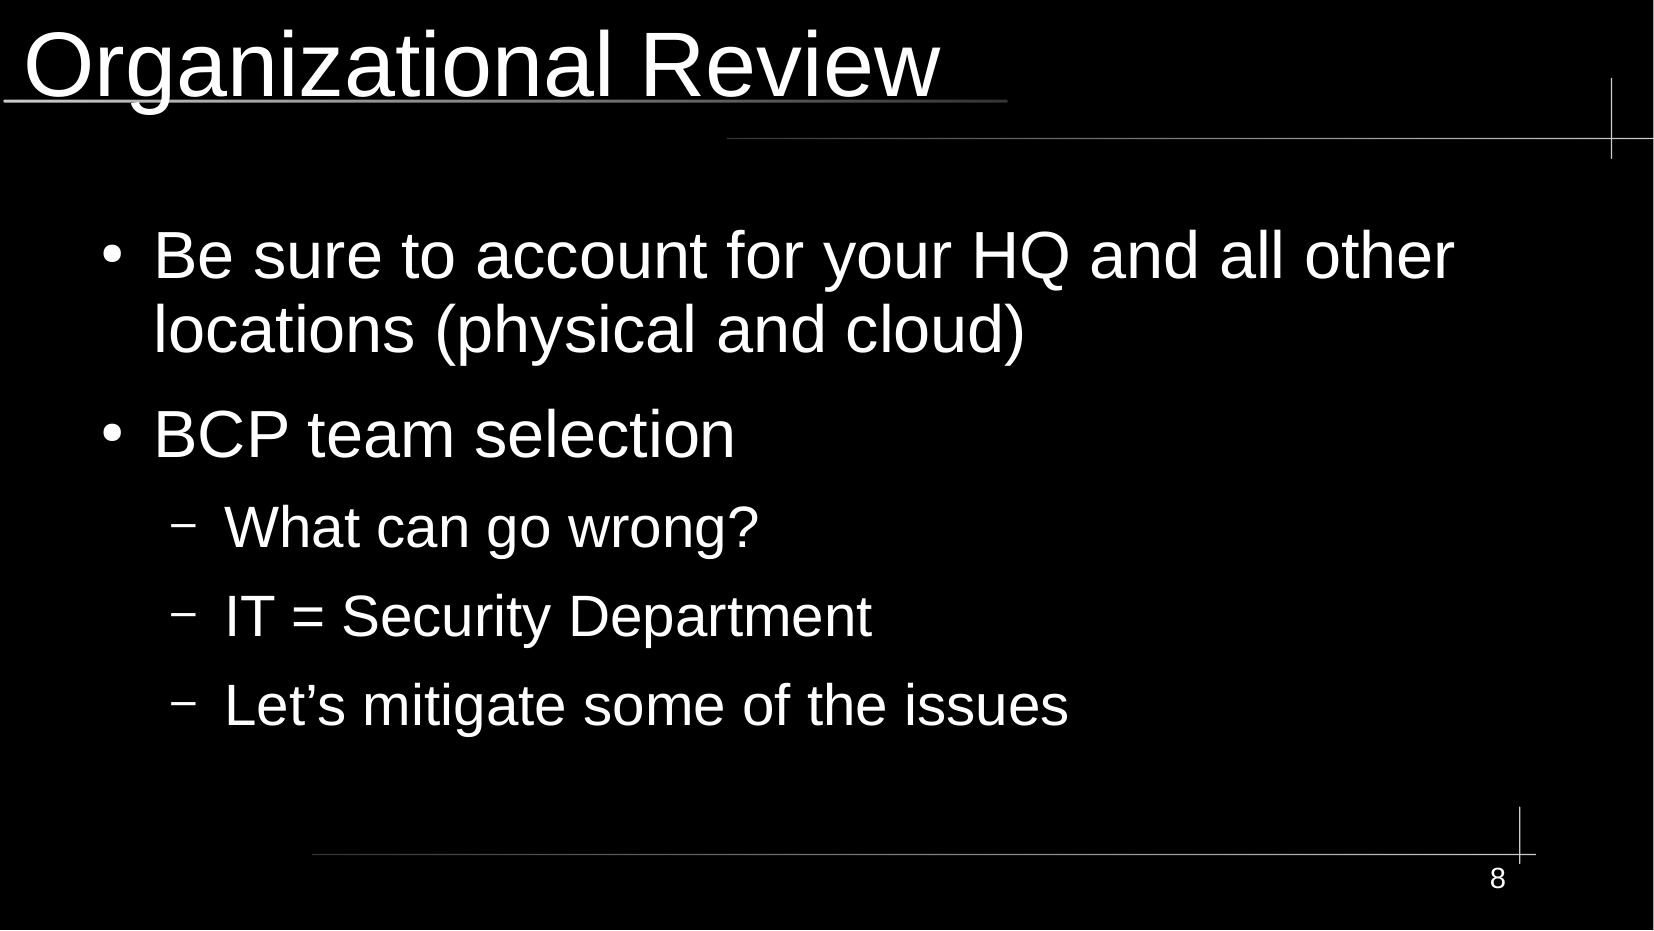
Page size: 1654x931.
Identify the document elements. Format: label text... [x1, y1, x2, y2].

list Be sure to account for your HQ and all other locations (physical and cloud) BCP team selection What can go wrong? IT = Security Department Let’s mitigate some of the issues [82, 217, 1571, 851]
title Organizational Review [23, 11, 1589, 119]
